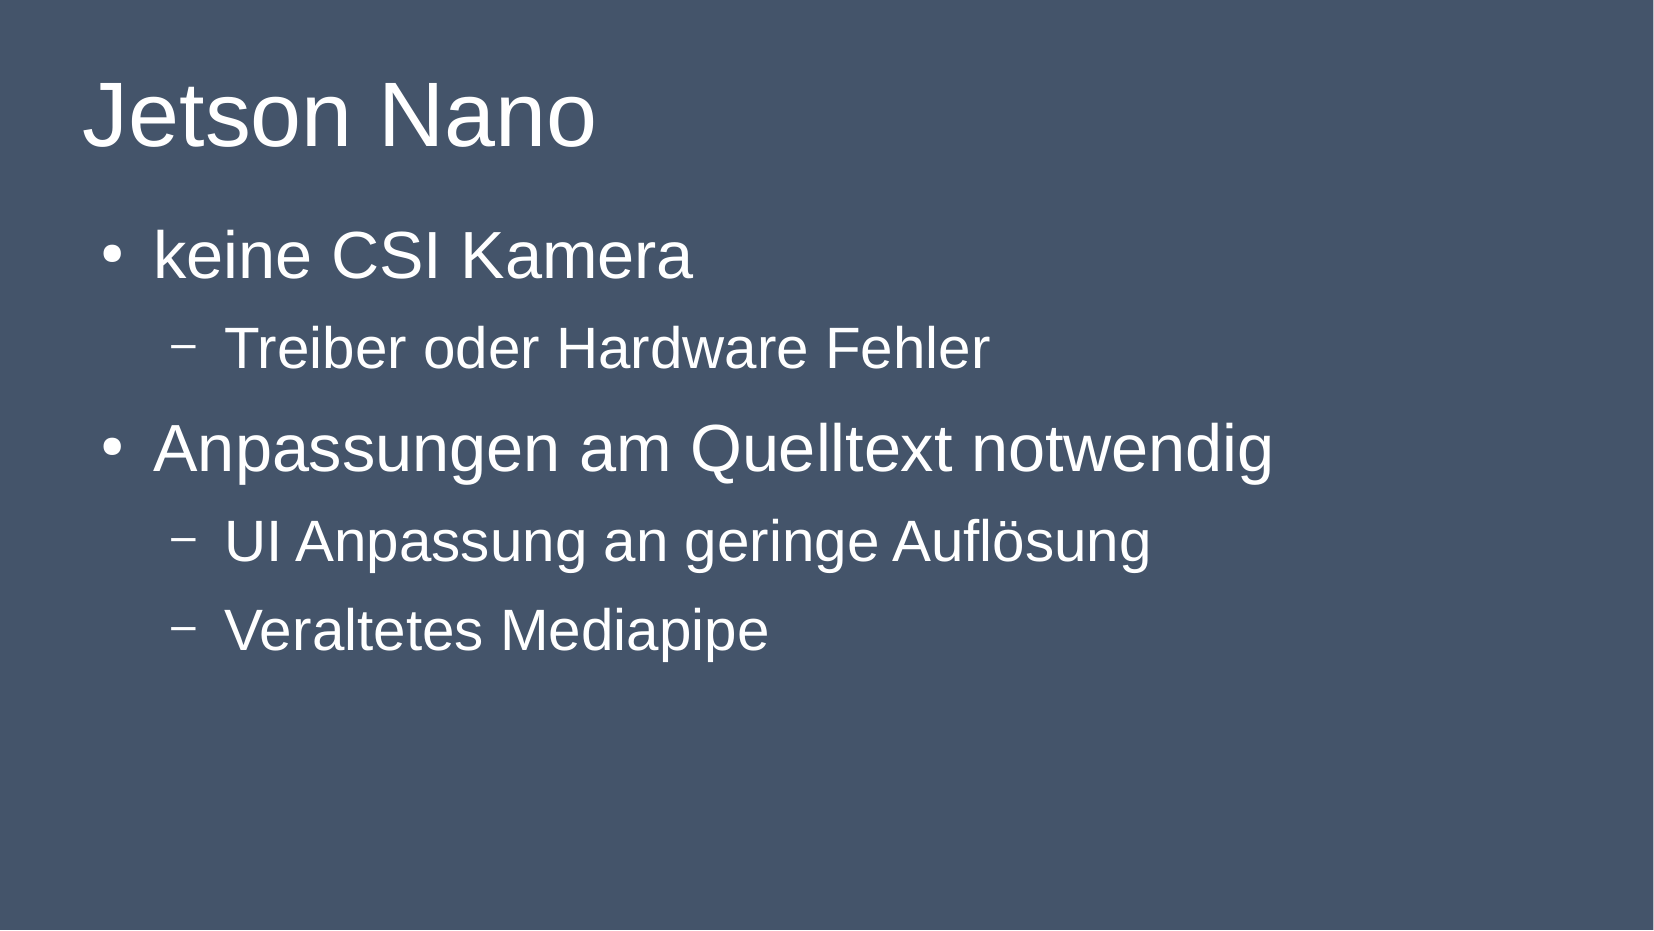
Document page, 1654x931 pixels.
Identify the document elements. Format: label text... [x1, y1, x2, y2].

list keine CSI Kamera Treiber oder Hardware Fehler Anpassungen am Quelltext notwendig UI Anpassung an geringe Auflösung Veraltetes Mediapipe [82, 217, 1571, 758]
title Jetson Nano [82, 37, 1571, 193]
